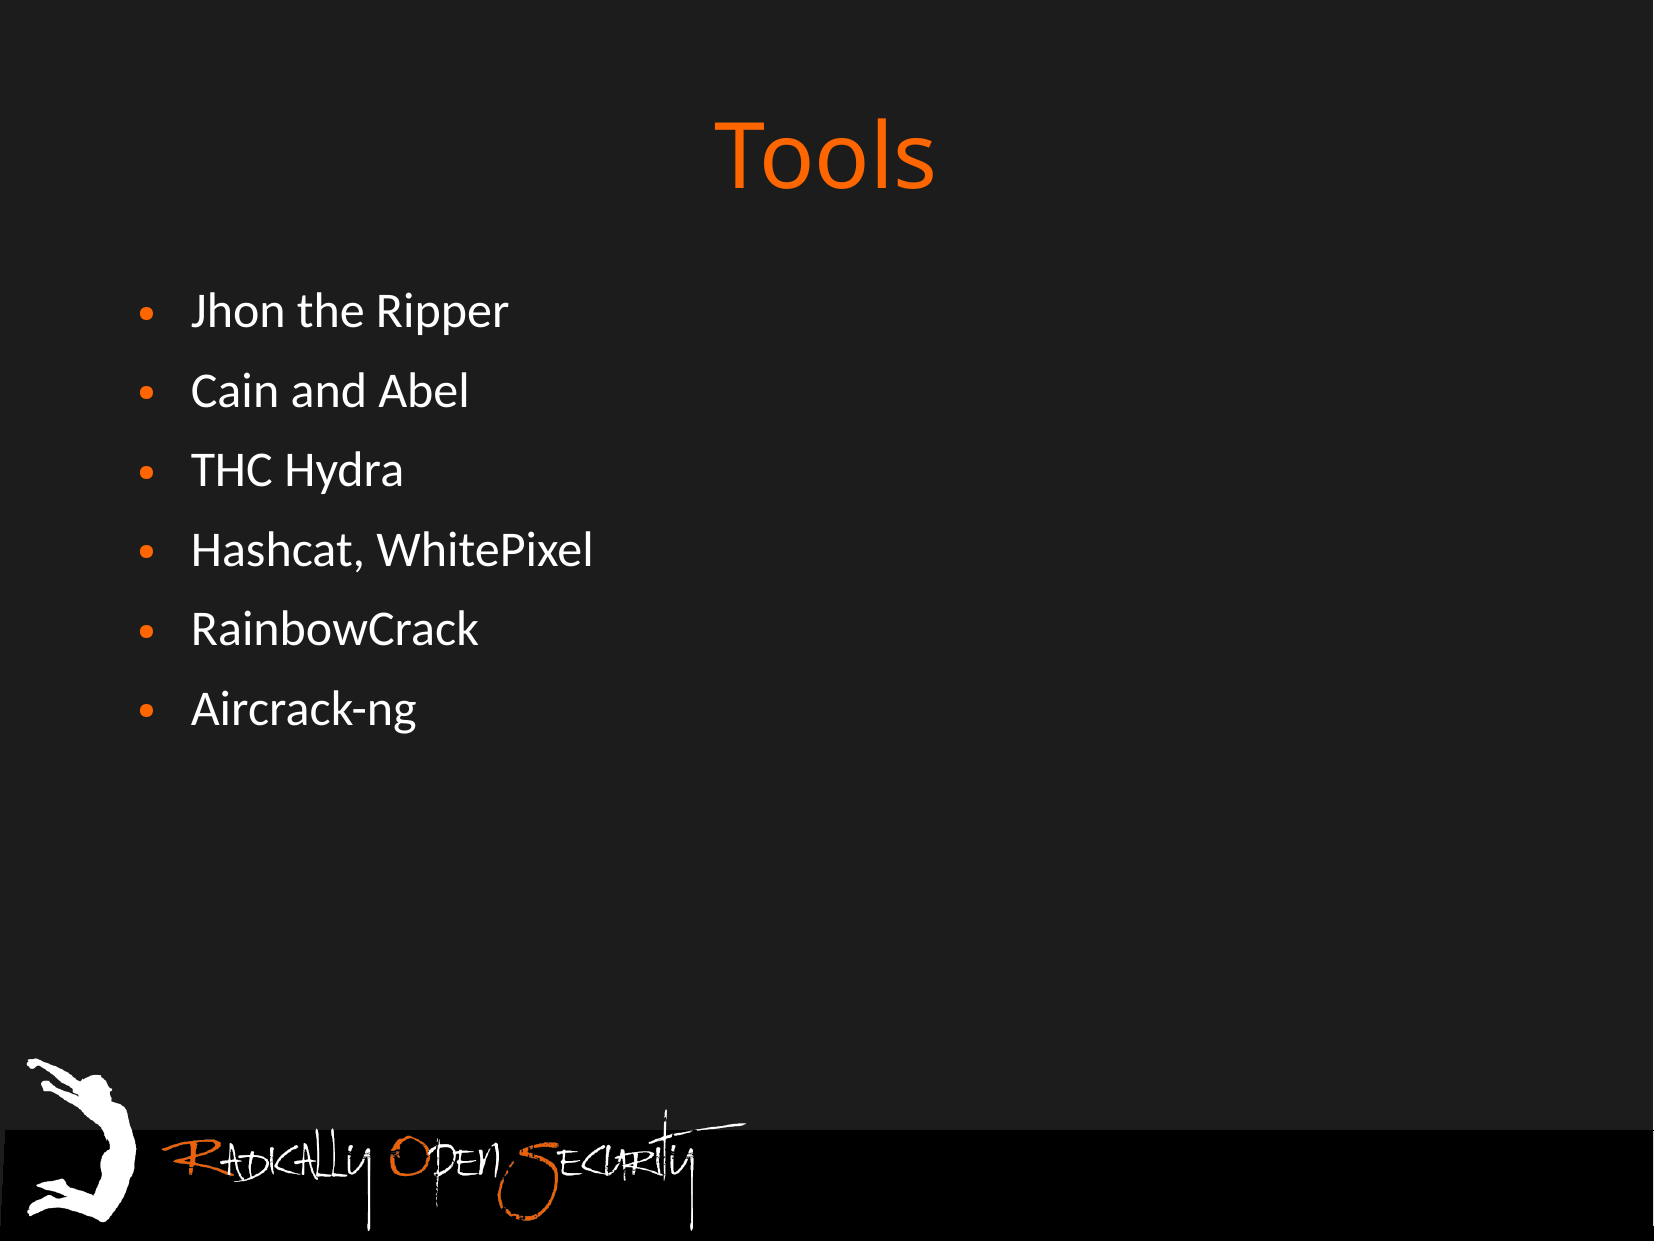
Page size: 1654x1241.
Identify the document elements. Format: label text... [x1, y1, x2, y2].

list Jhon the Ripper Cain and Abel THC Hydra Hashcat, WhitePixel RainbowCrack Aircrack-ng [120, 290, 1608, 1010]
title Tools [82, 49, 1571, 257]
picture [0, 1022, 778, 1241]
